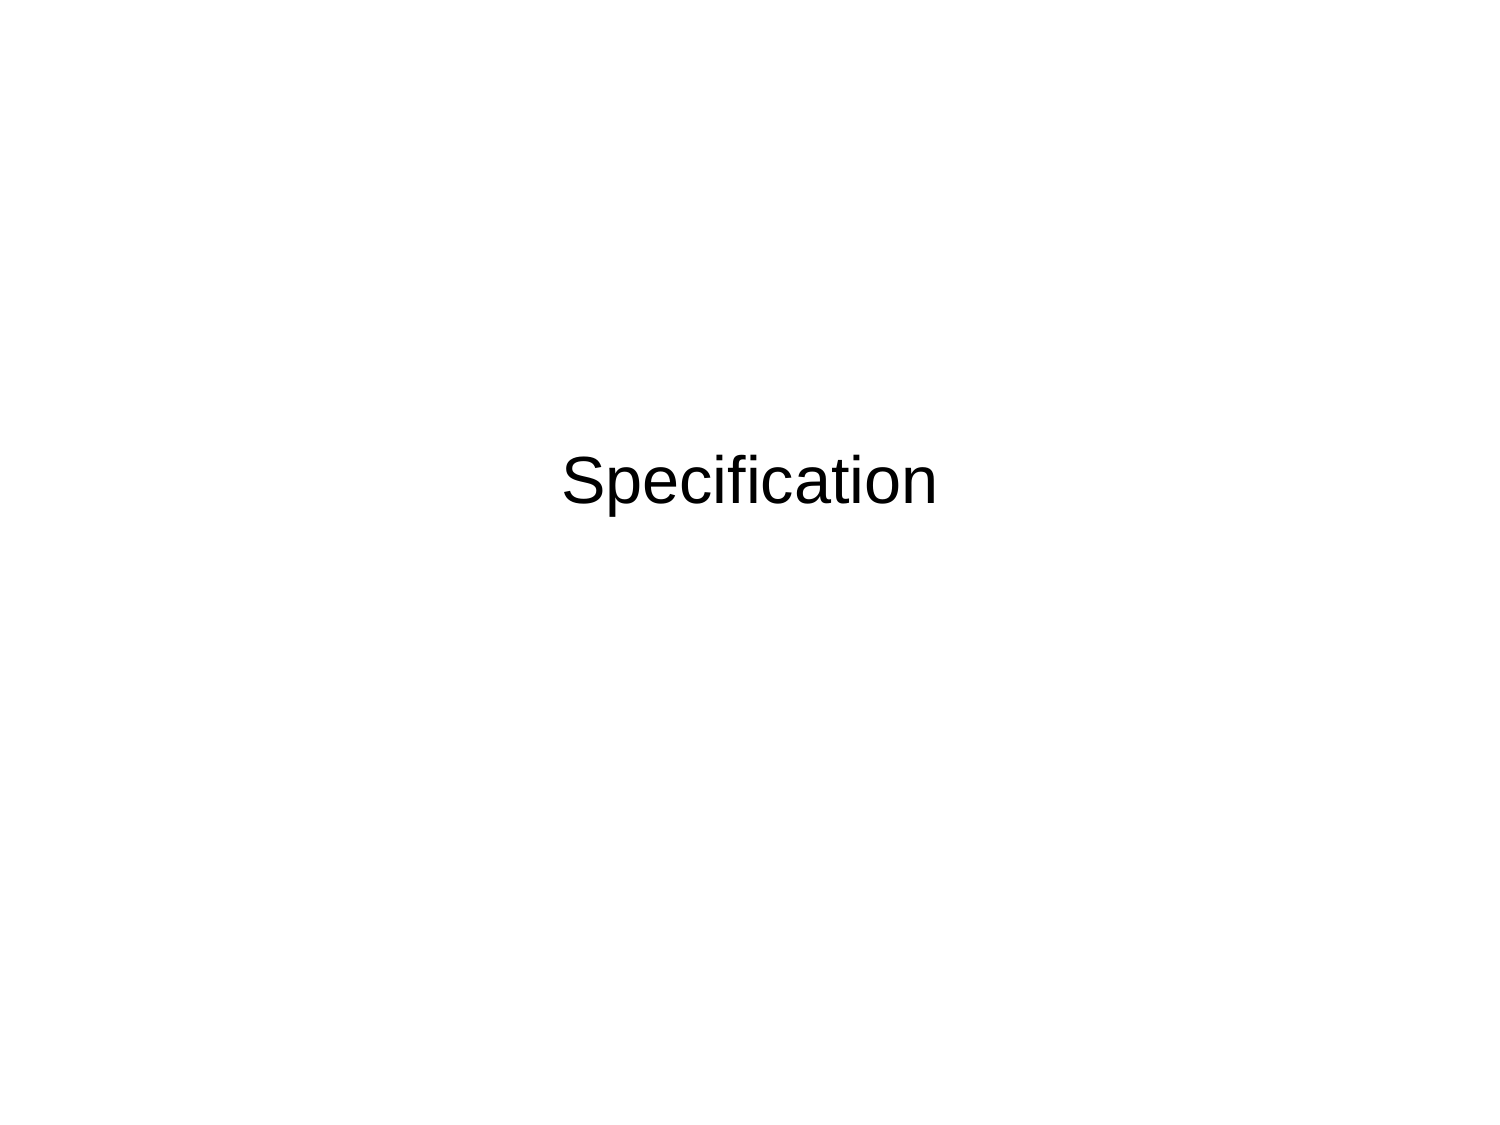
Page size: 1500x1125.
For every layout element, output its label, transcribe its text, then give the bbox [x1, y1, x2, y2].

subtitle Specification [75, 44, 1425, 916]
